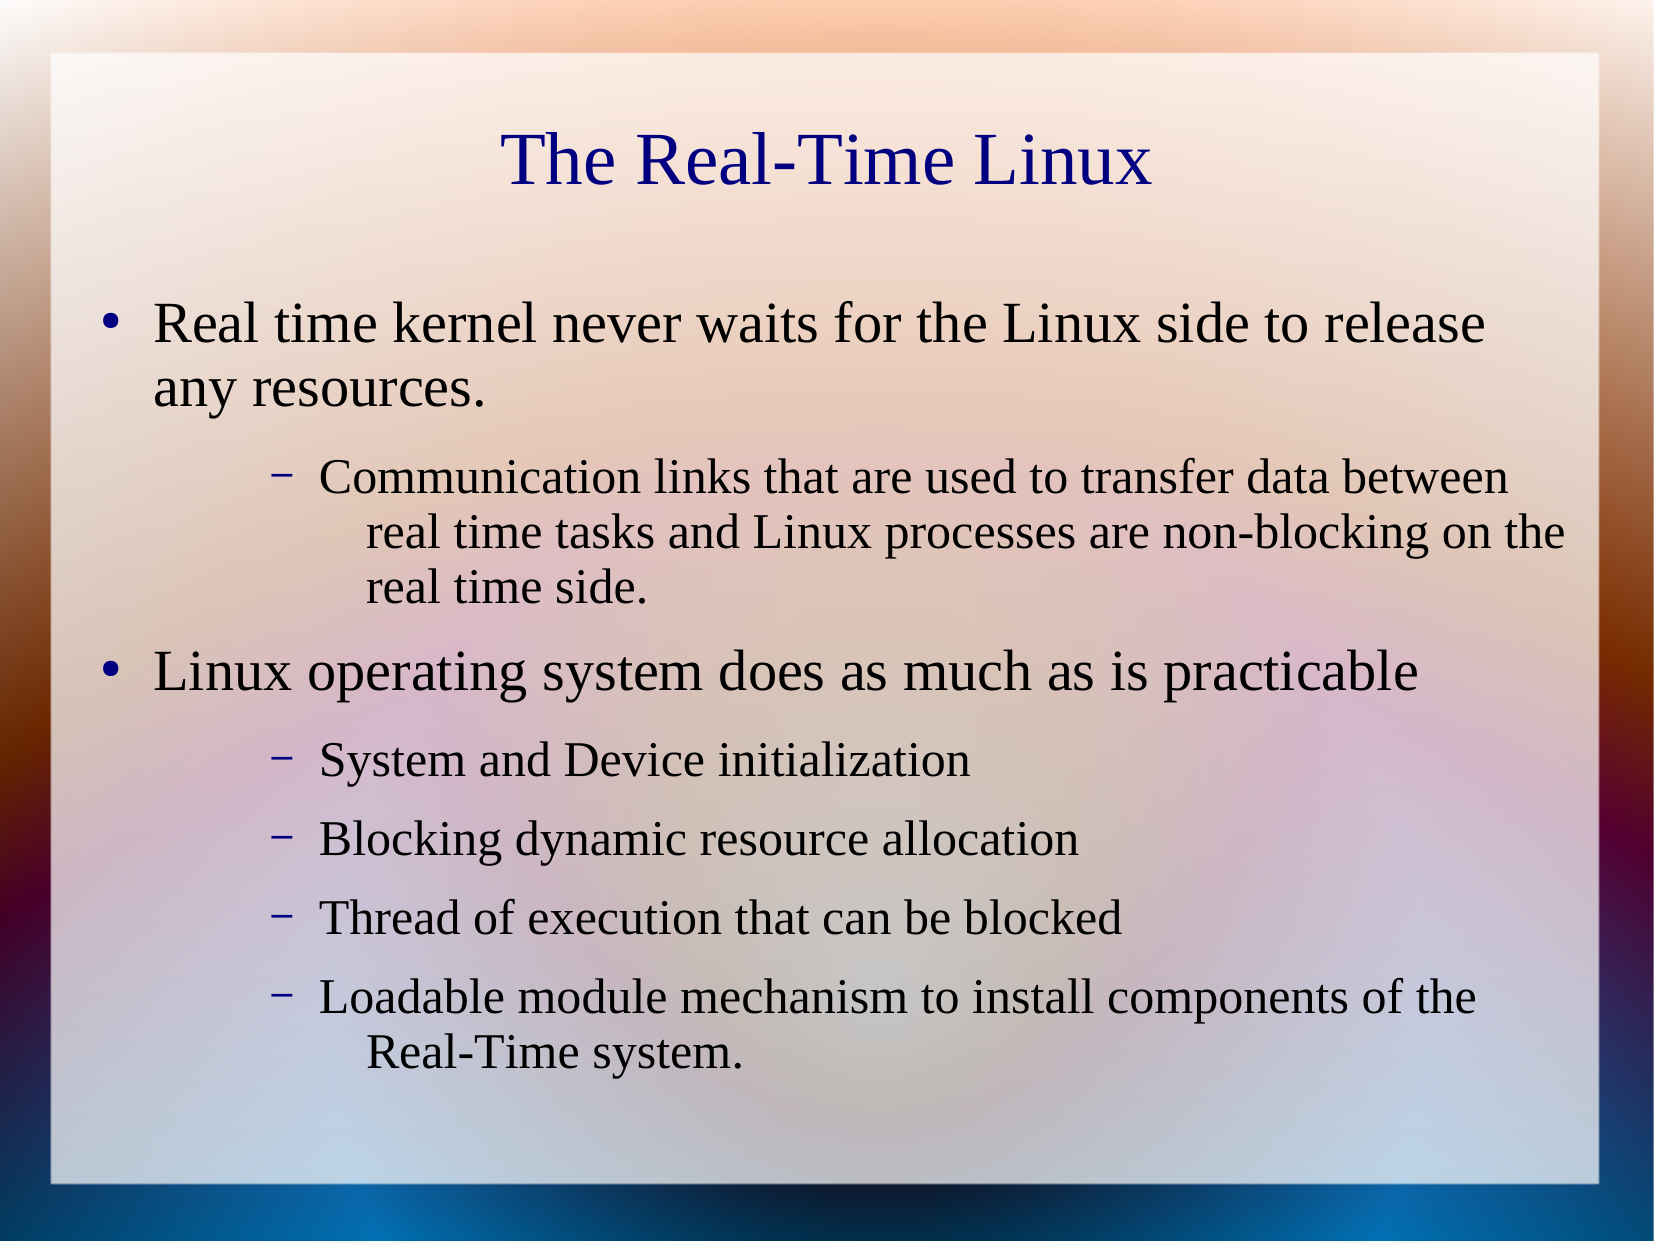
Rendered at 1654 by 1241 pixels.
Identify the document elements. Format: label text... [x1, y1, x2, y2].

picture [0, 0, 1654, 1241]
title The Real-Time Linux [82, 55, 1571, 263]
list Real time kernel never waits for the Linux side to release any resources. Communication links that are used to transfer data between real time tasks and Linux processes are non-blocking on the real time side. Linux operating system does as much as is practicable System and Device initialization Blocking dynamic resource allocation Thread of execution that can be blocked Loadable module mechanism to install components of the Real-Time system. [82, 290, 1571, 1080]
